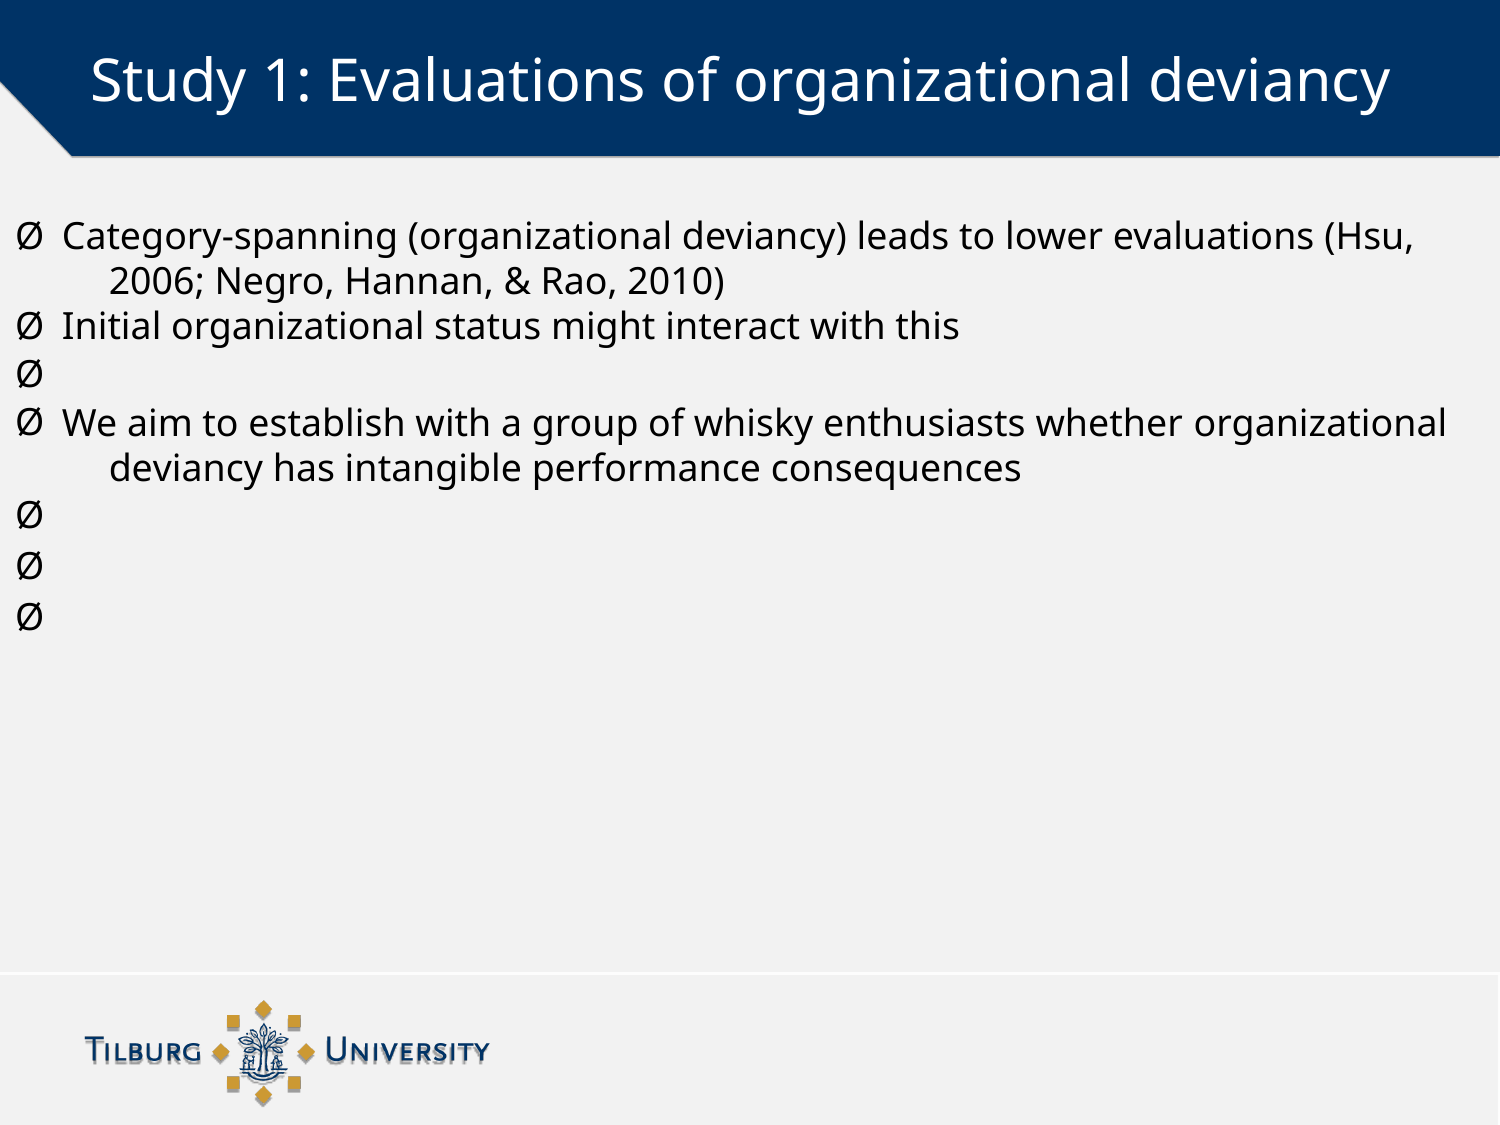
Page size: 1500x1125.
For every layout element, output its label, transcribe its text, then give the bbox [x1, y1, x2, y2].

title Study 1: Evaluations of organizational deviancy [75, 0, 1426, 156]
text_box Category-spanning (organizational deviancy) leads to lower evaluations (Hsu, 2006; Negro, Hannan, & Rao, 2010) Initial organizational status might interact with this We aim to establish with a group of whisky enthusiasts whether organizational deviancy has intangible performance consequences [0, 204, 1500, 630]
